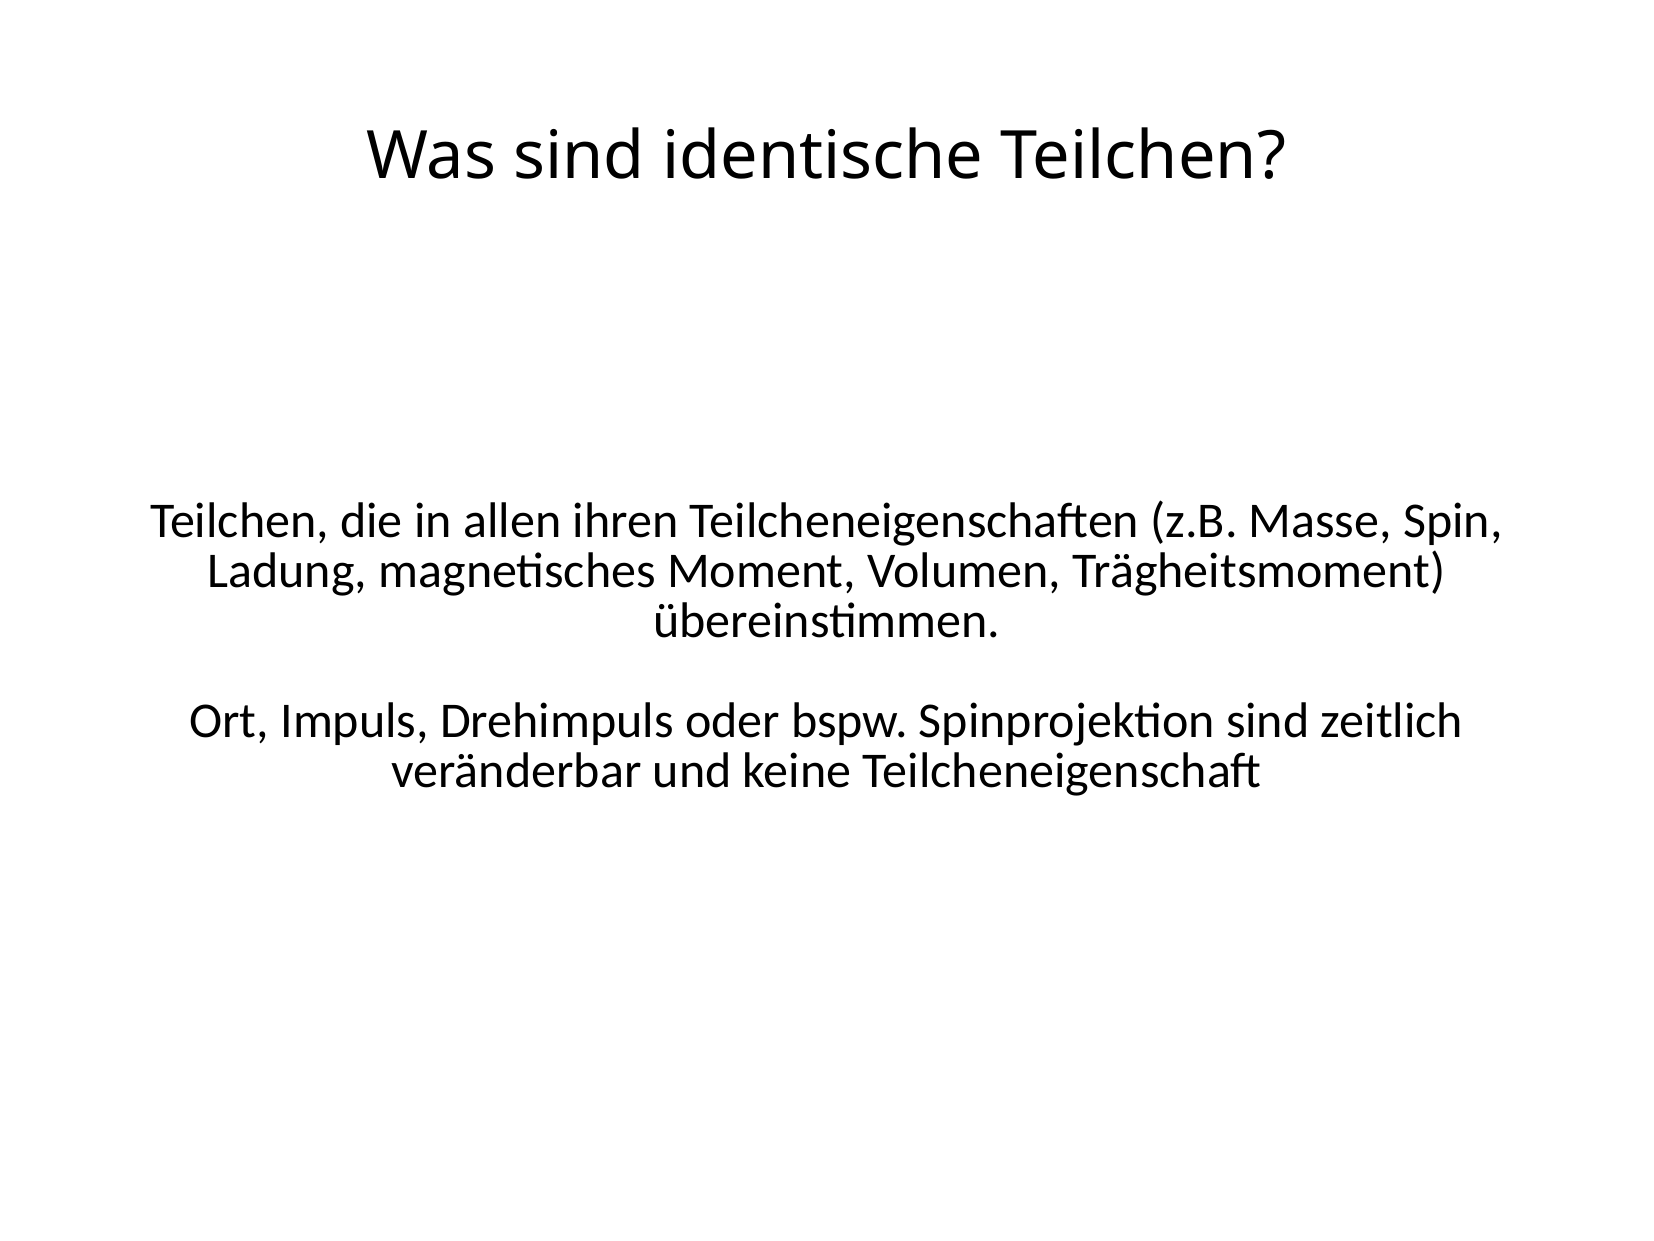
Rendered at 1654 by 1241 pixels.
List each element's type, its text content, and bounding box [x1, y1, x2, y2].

title Was sind identische Teilchen? [82, 49, 1571, 257]
subtitle Teilchen, die in allen ihren Teilcheneigenschaften (z.B. Masse, Spin, Ladung, magnetisches Moment, Volumen, Trägheitsmoment) übereinstimmen. Ort, Impuls, Drehimpuls oder bspw. Spinprojektion sind zeitlich veränderbar und keine Teilcheneigenschaft [82, 290, 1571, 1010]
